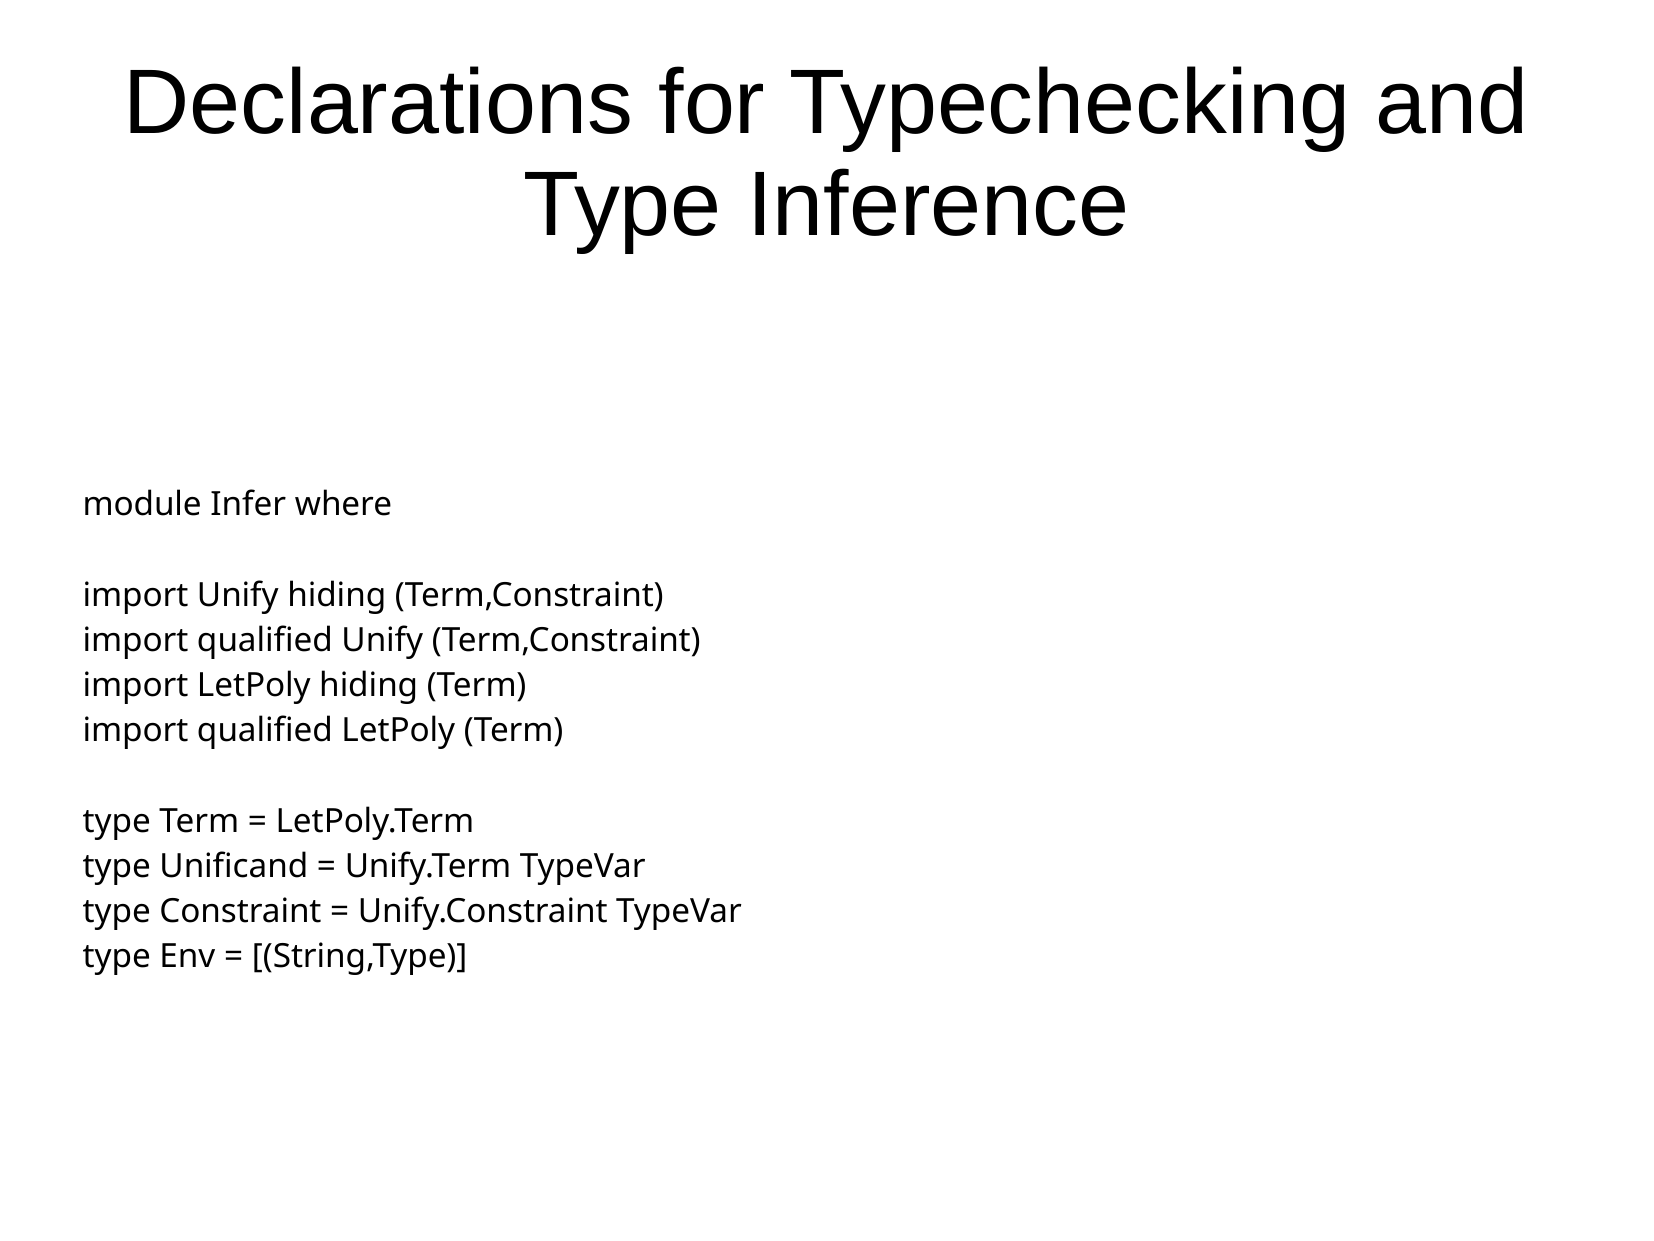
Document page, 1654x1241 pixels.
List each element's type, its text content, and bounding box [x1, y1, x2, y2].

title Declarations for Typechecking and Type Inference [82, 49, 1571, 257]
list module Infer where import Unify hiding (Term,Constraint) import qualified Unify (Term,Constraint) import LetPoly hiding (Term) import qualified LetPoly (Term) type Term = LetPoly.Term type Unificand = Unify.Term TypeVar type Constraint = Unify.Constraint TypeVar type Env = [(String,Type)] [82, 480, 1571, 1109]
